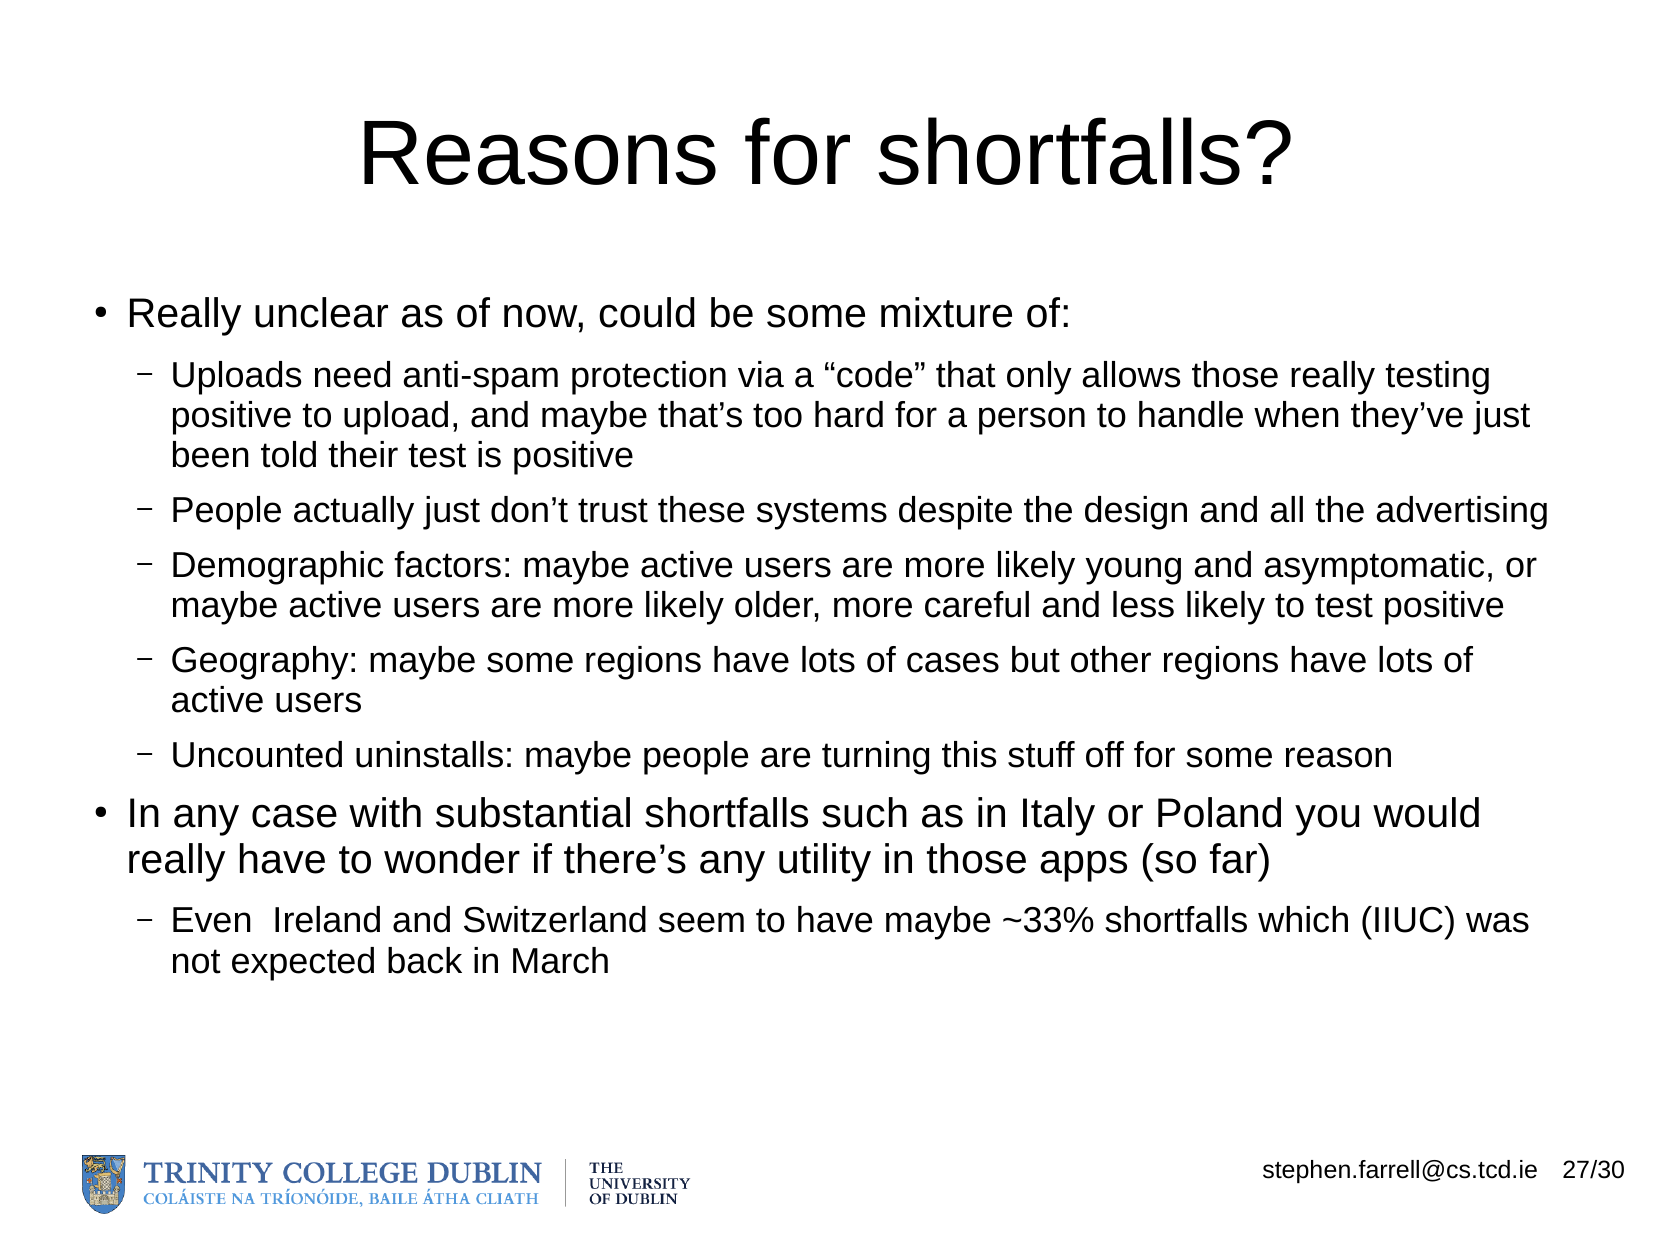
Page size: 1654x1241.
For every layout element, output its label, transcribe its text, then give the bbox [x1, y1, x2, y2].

list Really unclear as of now, could be some mixture of: Uploads need anti-spam protection via a “code” that only allows those really testing positive to upload, and maybe that’s too hard for a person to handle when they’ve just been told their test is positive People actually just don’t trust these systems despite the design and all the advertising Demographic factors: maybe active users are more likely young and asymptomatic, or maybe active users are more likely older, more careful and less likely to test positive Geography: maybe some regions have lots of cases but other regions have lots of active users Uncounted uninstalls: maybe people are turning this stuff off for some reason In any case with substantial shortfalls such as in Italy or Poland you would really have to wonder if there’s any utility in those apps (so far) Even Ireland and Switzerland seem to have maybe ~33% shortfalls which (IIUC) was not expected back in March [82, 290, 1571, 1010]
picture [82, 1155, 694, 1214]
title Reasons for shortfalls? [82, 49, 1571, 257]
